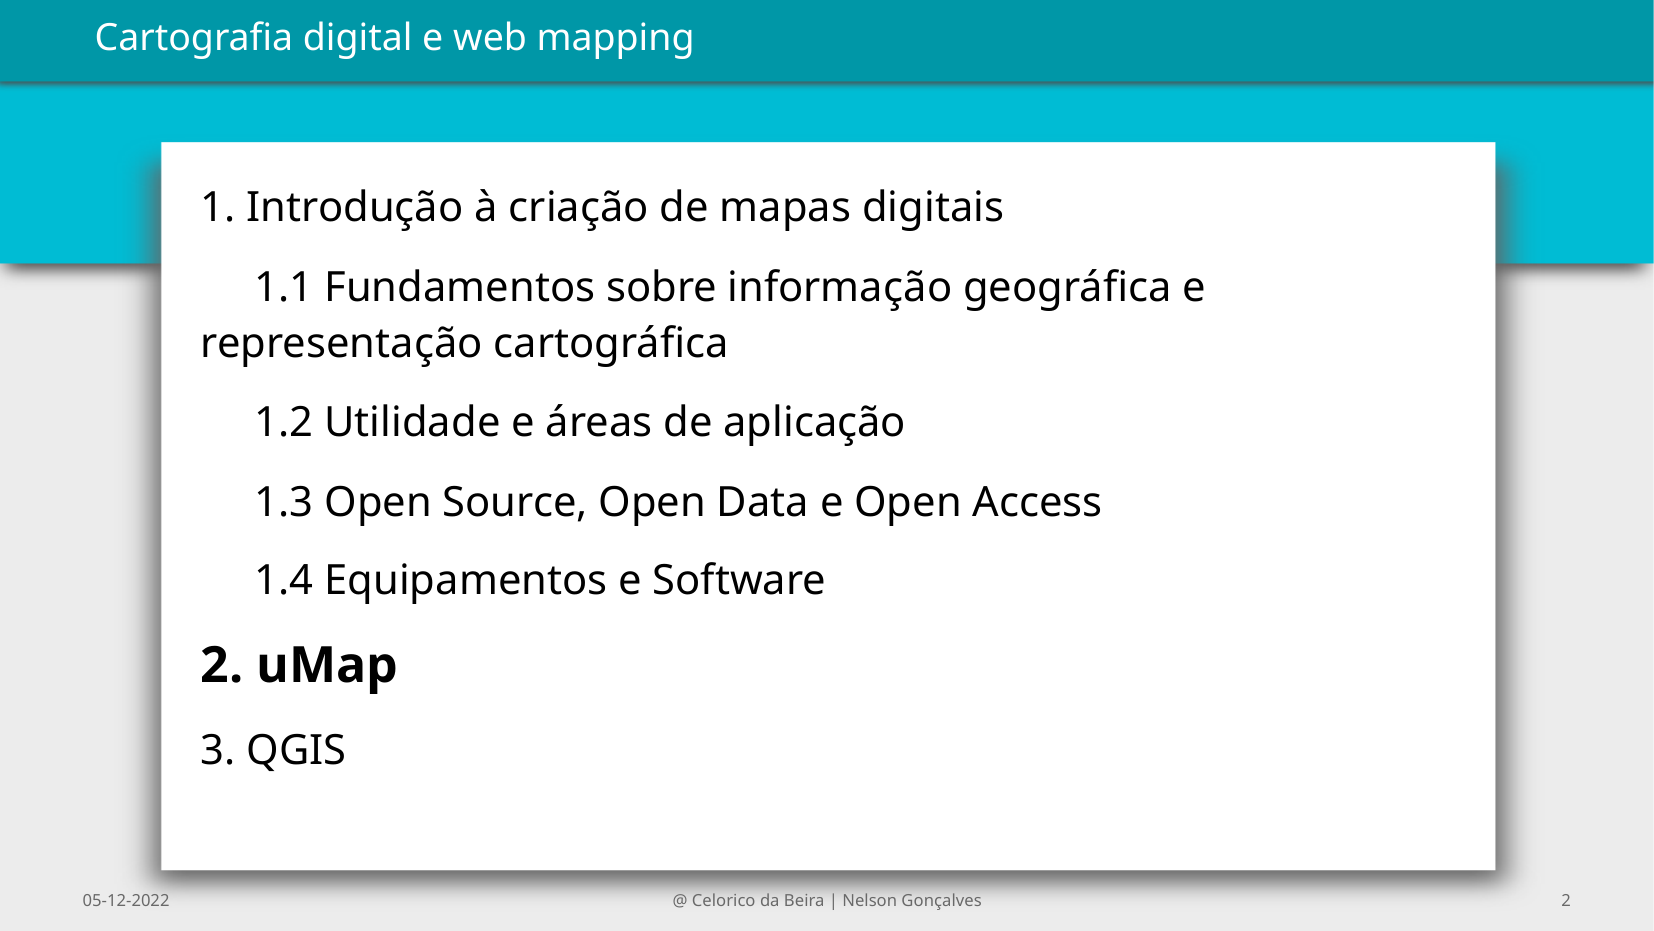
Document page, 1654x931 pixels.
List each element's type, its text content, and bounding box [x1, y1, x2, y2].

list 1. Introdução à criação de mapas digitais 1.1 Fundamentos sobre informação geográfica e representação cartográfica 1.2 Utilidade e áreas de aplicação 1.3 Open Source, Open Data e Open Access 1.4 Equipamentos e Software 2. uMap 3. QGIS [200, 177, 1465, 827]
title Cartografia digital e web mapping [94, 10, 1583, 63]
picture [0, 0, 1654, 931]
